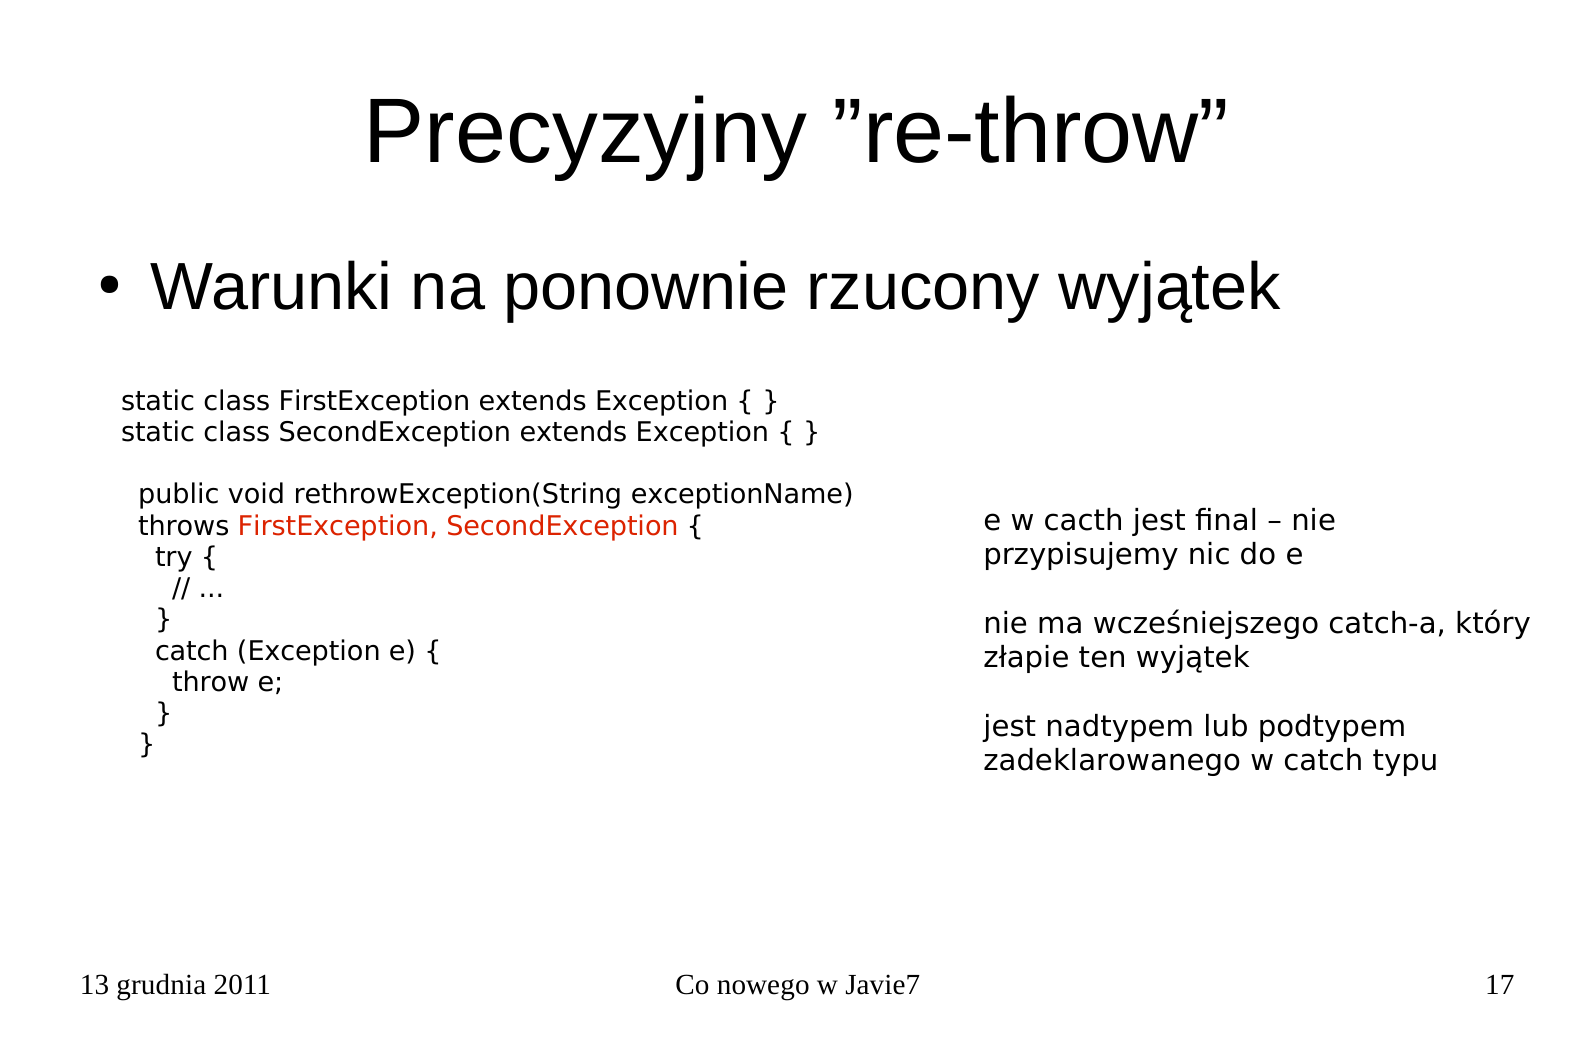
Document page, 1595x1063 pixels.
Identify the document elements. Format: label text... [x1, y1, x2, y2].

text_box static class FirstException extends Exception { } static class SecondException extends Exception { } public void rethrowException(String exceptionName) throws FirstException, SecondException { try { // ... } catch (Exception e) { throw e; } } [106, 377, 957, 911]
text_box e w cacth jest final – nie przypisujemy nic do e nie ma wcześniejszego catch-a, który złapie ten wyjątek jest nadtypem lub podtypem zadeklarowanego w catch typu [968, 496, 1548, 815]
title Precyzyjny ”re-throw” [79, 42, 1515, 220]
list Warunki na ponownie rzucony wyjątek [79, 248, 1501, 579]
